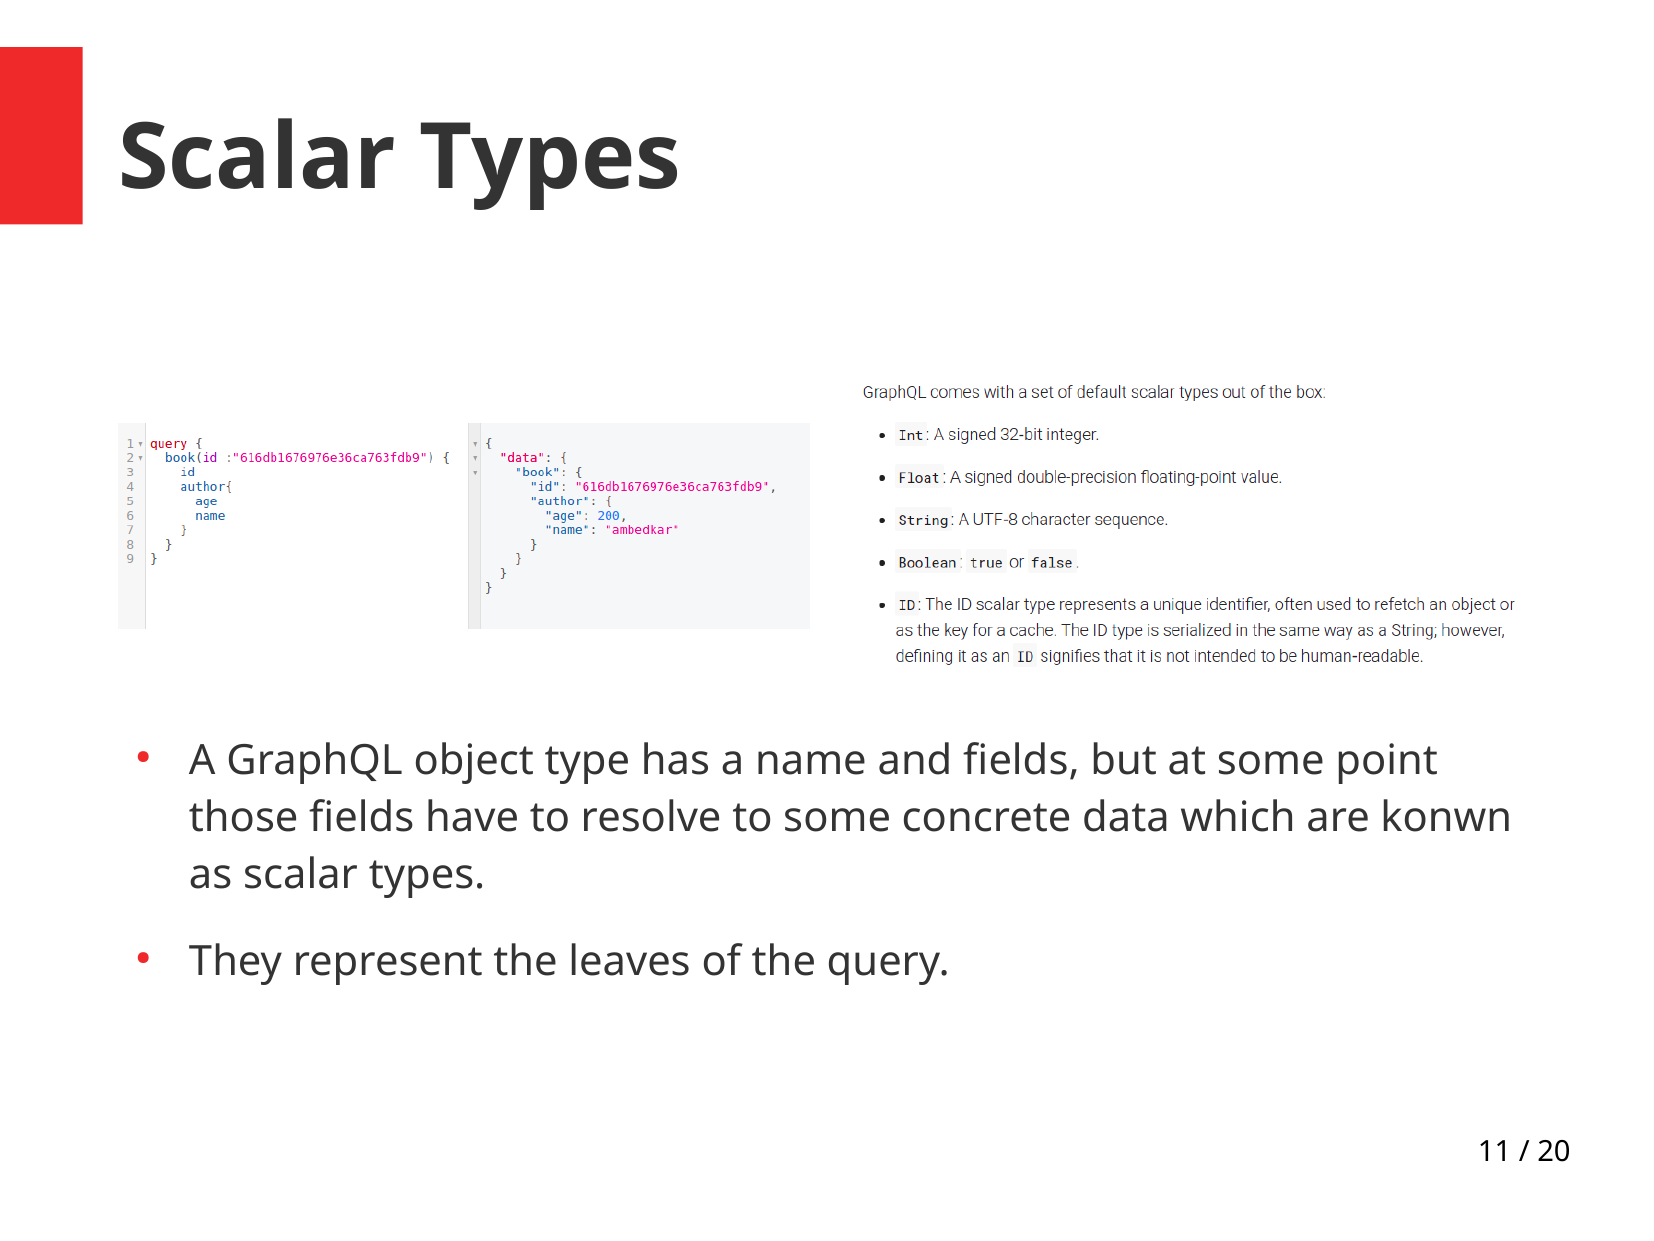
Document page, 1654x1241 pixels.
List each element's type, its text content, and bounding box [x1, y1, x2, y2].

picture [118, 423, 810, 629]
list A GraphQL object type has a name and fields, but at some point those fields have to resolve to some concrete data which are konwn as scalar types. They represent the leaves of the query. [118, 730, 1536, 1074]
title Scalar Types [118, 49, 1571, 257]
picture [844, 377, 1536, 675]
